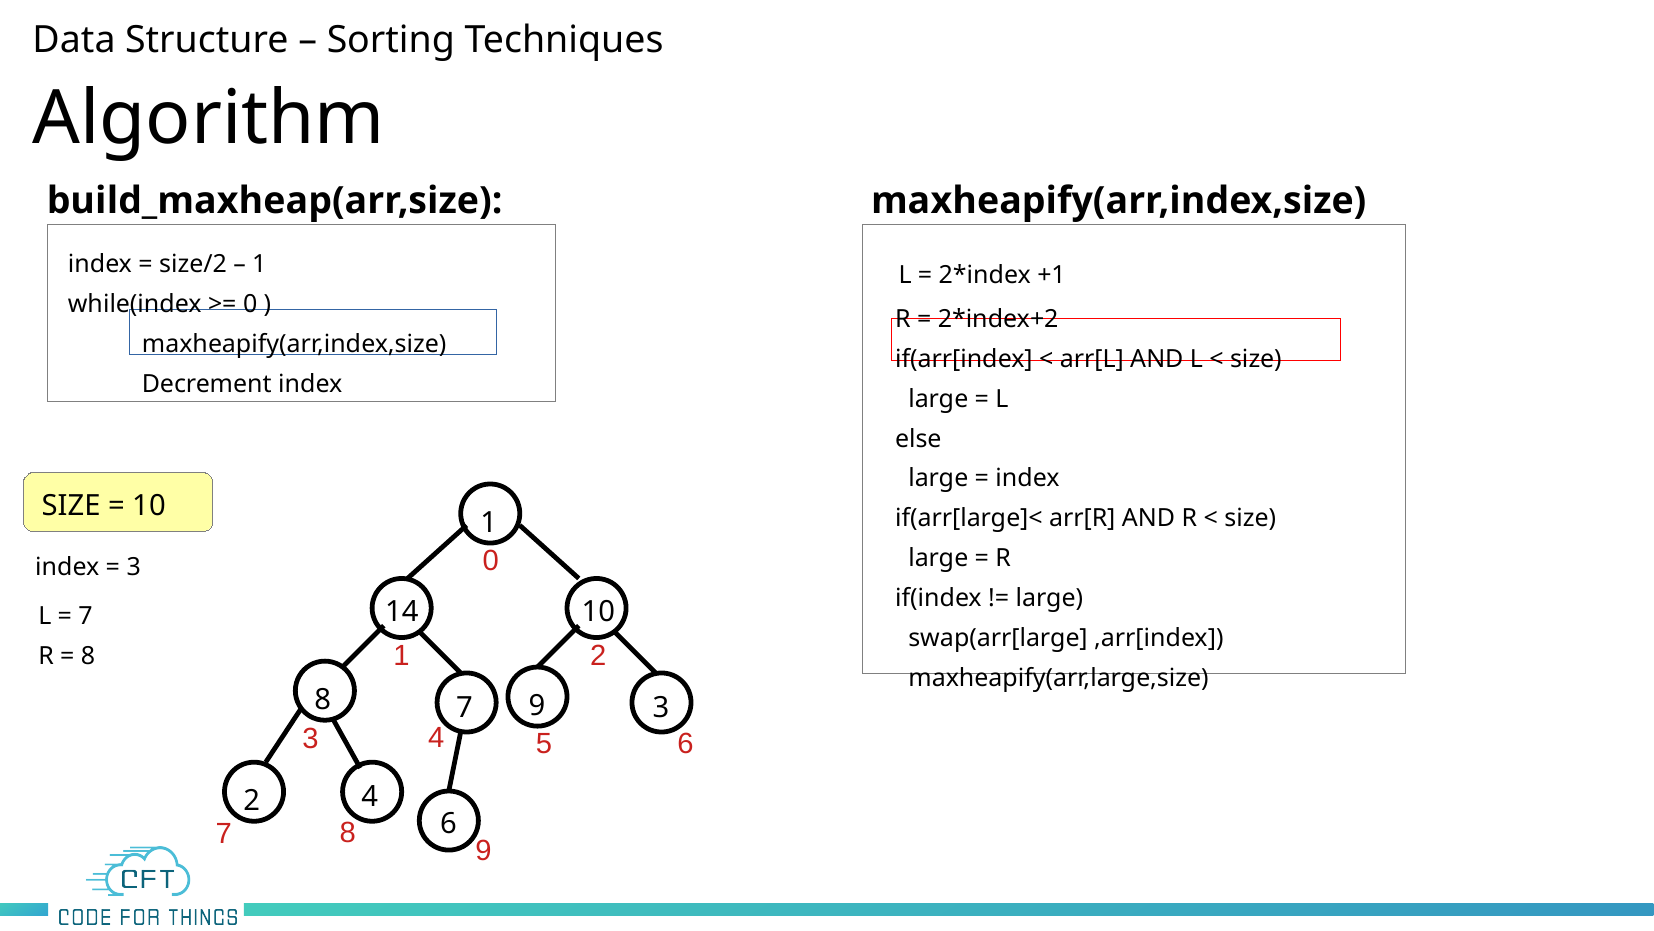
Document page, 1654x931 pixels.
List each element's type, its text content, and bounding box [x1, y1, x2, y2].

text_box 7 [441, 678, 490, 728]
text_box [387, 578, 416, 582]
text_box [645, 672, 678, 678]
picture [59, 846, 237, 925]
text_box maxheapify(arr,index,size) [856, 166, 1571, 225]
text_box [302, 661, 347, 671]
text_box [348, 672, 355, 710]
text_box [460, 728, 482, 733]
text_box 6 [425, 795, 474, 845]
text_box [450, 672, 484, 678]
text_box [277, 773, 284, 811]
text_box [433, 791, 464, 795]
text_box [295, 676, 299, 705]
text_box R = 8 [0, 630, 189, 680]
text_box [631, 686, 637, 719]
text_box [490, 684, 497, 721]
text_box [432, 845, 466, 851]
text_box 1 [378, 631, 425, 680]
text_box index = size/2 – 1 while(index >= 0 ) maxheapify(arr,index,size) Decrement index [53, 238, 508, 402]
text_box [507, 680, 513, 714]
text_box [582, 578, 611, 582]
text_box [232, 762, 276, 772]
text_box [468, 483, 512, 493]
text_box [474, 805, 479, 837]
text_box [646, 728, 662, 733]
title Data Structure – Sorting Techniques Algorithm [32, 12, 1184, 166]
text_box 5 [521, 719, 567, 768]
text_box 9 [513, 677, 562, 727]
text_box 1 [458, 493, 525, 544]
text_box 4 [413, 713, 460, 762]
text_box 8 [299, 671, 348, 721]
text_box [224, 777, 228, 806]
text_box L = 2*index +1 R = 2*index+2 if(arr[index] < arr[L] AND L < size) large = L else large = index if(arr[large]< arr[R] AND R < size) large = R if(index != large) swap(arr[large] ,arr[index]) maxheapify(arr,large,size) [874, 236, 1371, 647]
text_box [562, 680, 568, 714]
text_box 0 [467, 536, 514, 585]
text_box [23, 472, 213, 532]
text_box 3 [287, 714, 293, 724]
text_box [437, 687, 441, 713]
text_box build_maxheap(arr,size): [32, 165, 650, 225]
text_box 10 [566, 582, 634, 632]
text_box 3 [287, 714, 334, 763]
text_box [395, 773, 402, 811]
text_box [362, 762, 390, 768]
text_box 14 [370, 582, 438, 632]
text_box [342, 778, 346, 806]
text_box [47, 224, 556, 402]
text_box 7 [200, 809, 247, 857]
text_box index = 3 [0, 541, 186, 590]
text_box L = 7 [0, 590, 189, 630]
text_box 2 [228, 772, 277, 822]
text_box 8 [324, 808, 371, 857]
text_box 2 [575, 631, 622, 680]
text_box [515, 667, 560, 677]
text_box [686, 686, 692, 719]
text_box [371, 818, 386, 822]
text_box [419, 803, 425, 838]
text_box 4 [346, 768, 395, 818]
text_box 6 [662, 719, 709, 768]
text_box 9 [460, 826, 507, 875]
text_box 3 [637, 678, 686, 728]
text_box SIZE = 10 [26, 476, 207, 526]
text_box [862, 224, 1406, 674]
